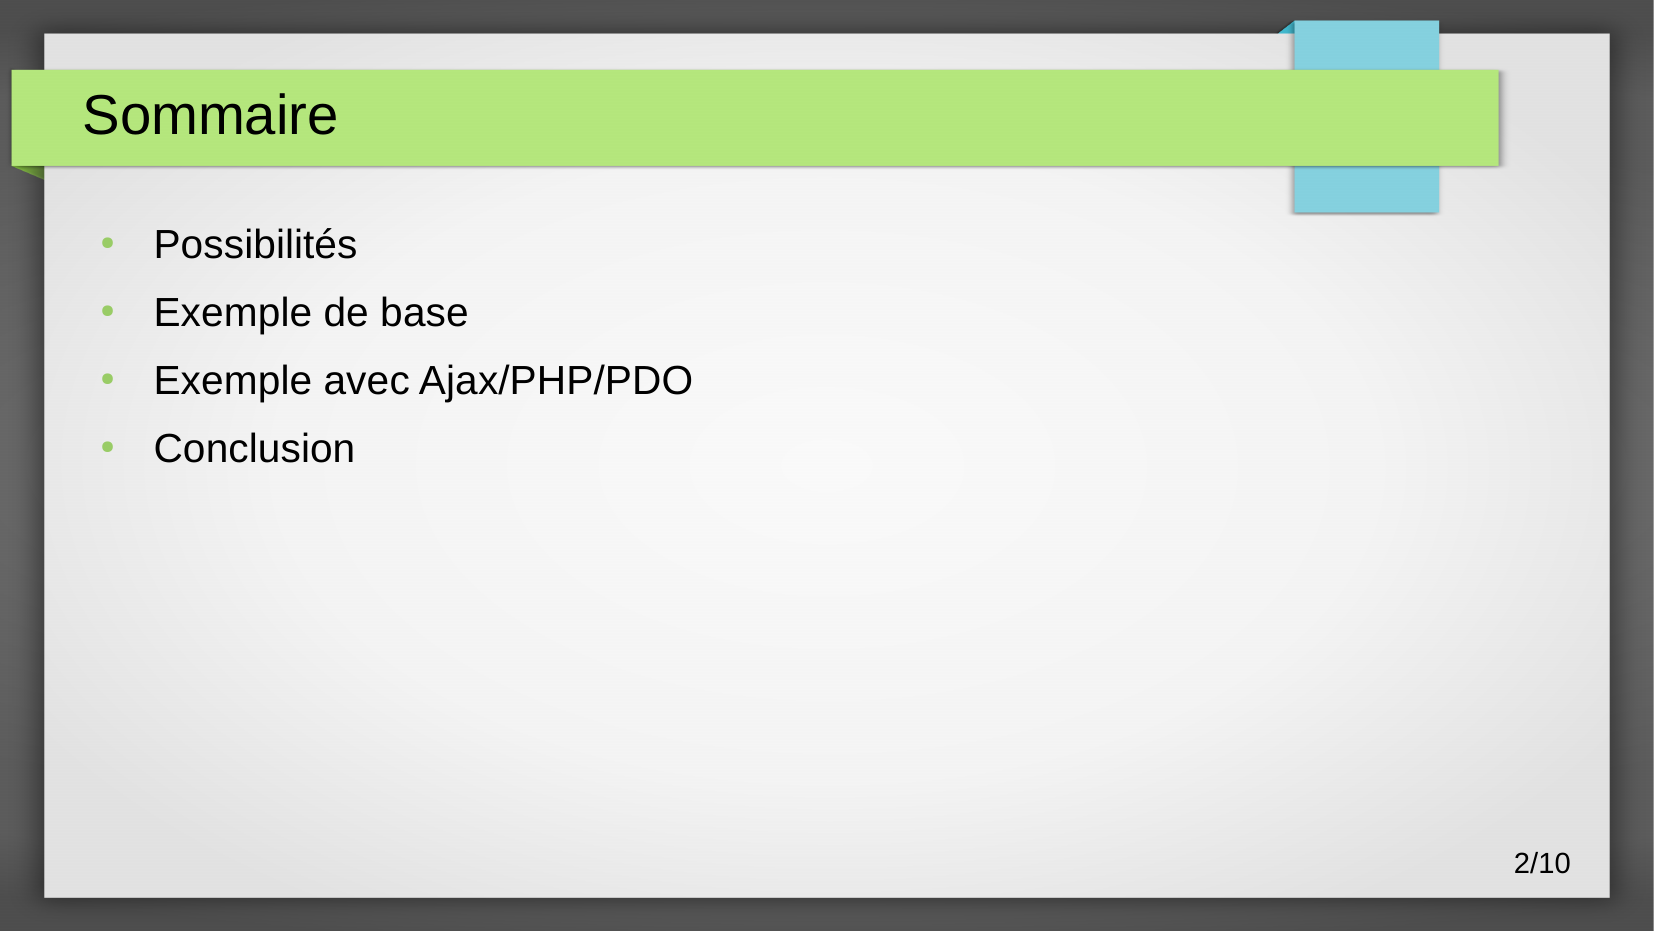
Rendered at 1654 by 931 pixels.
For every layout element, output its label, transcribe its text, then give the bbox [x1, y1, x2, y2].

list Possibilités Exemple de base Exemple avec Ajax/PHP/PDO Conclusion [82, 221, 1571, 761]
title Sommaire [82, 70, 1264, 160]
picture [0, 0, 1654, 931]
